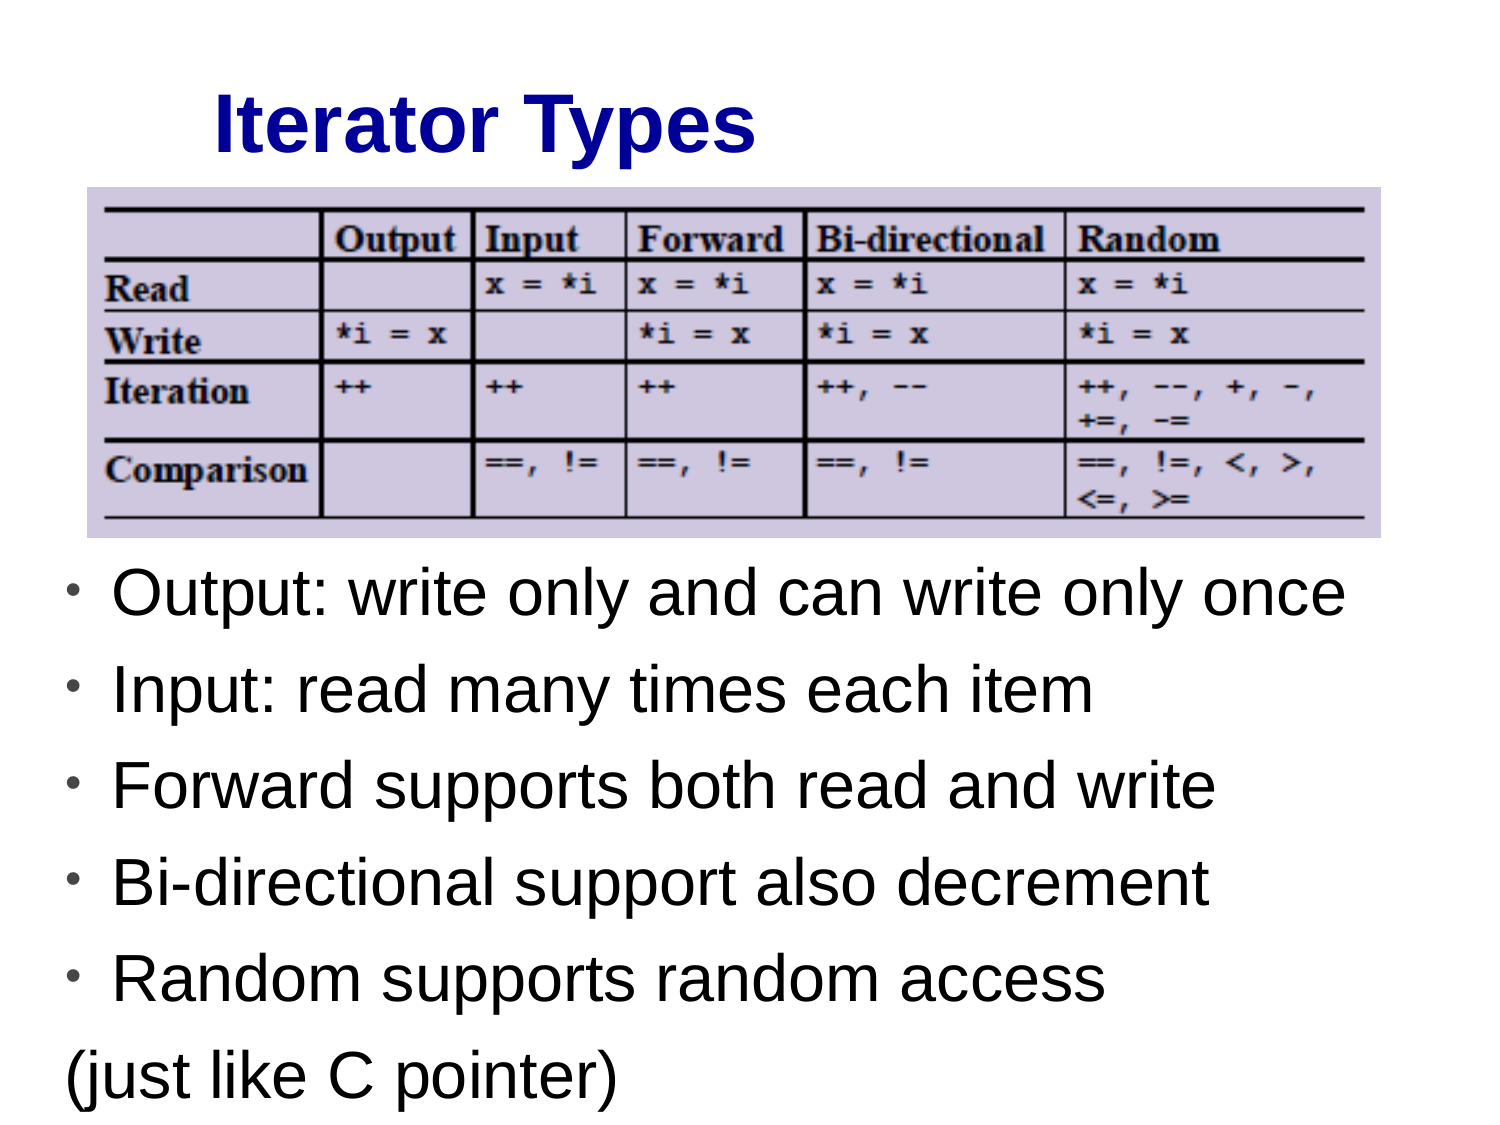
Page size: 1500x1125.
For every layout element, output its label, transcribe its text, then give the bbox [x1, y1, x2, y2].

title Iterator Types [198, 17, 1468, 220]
picture [87, 187, 1381, 538]
list Output: write only and can write only once Input: read many times each item Forward supports both read and write Bi-directional support also decrement Random supports random access (just like C pointer) [50, 541, 1375, 1125]
